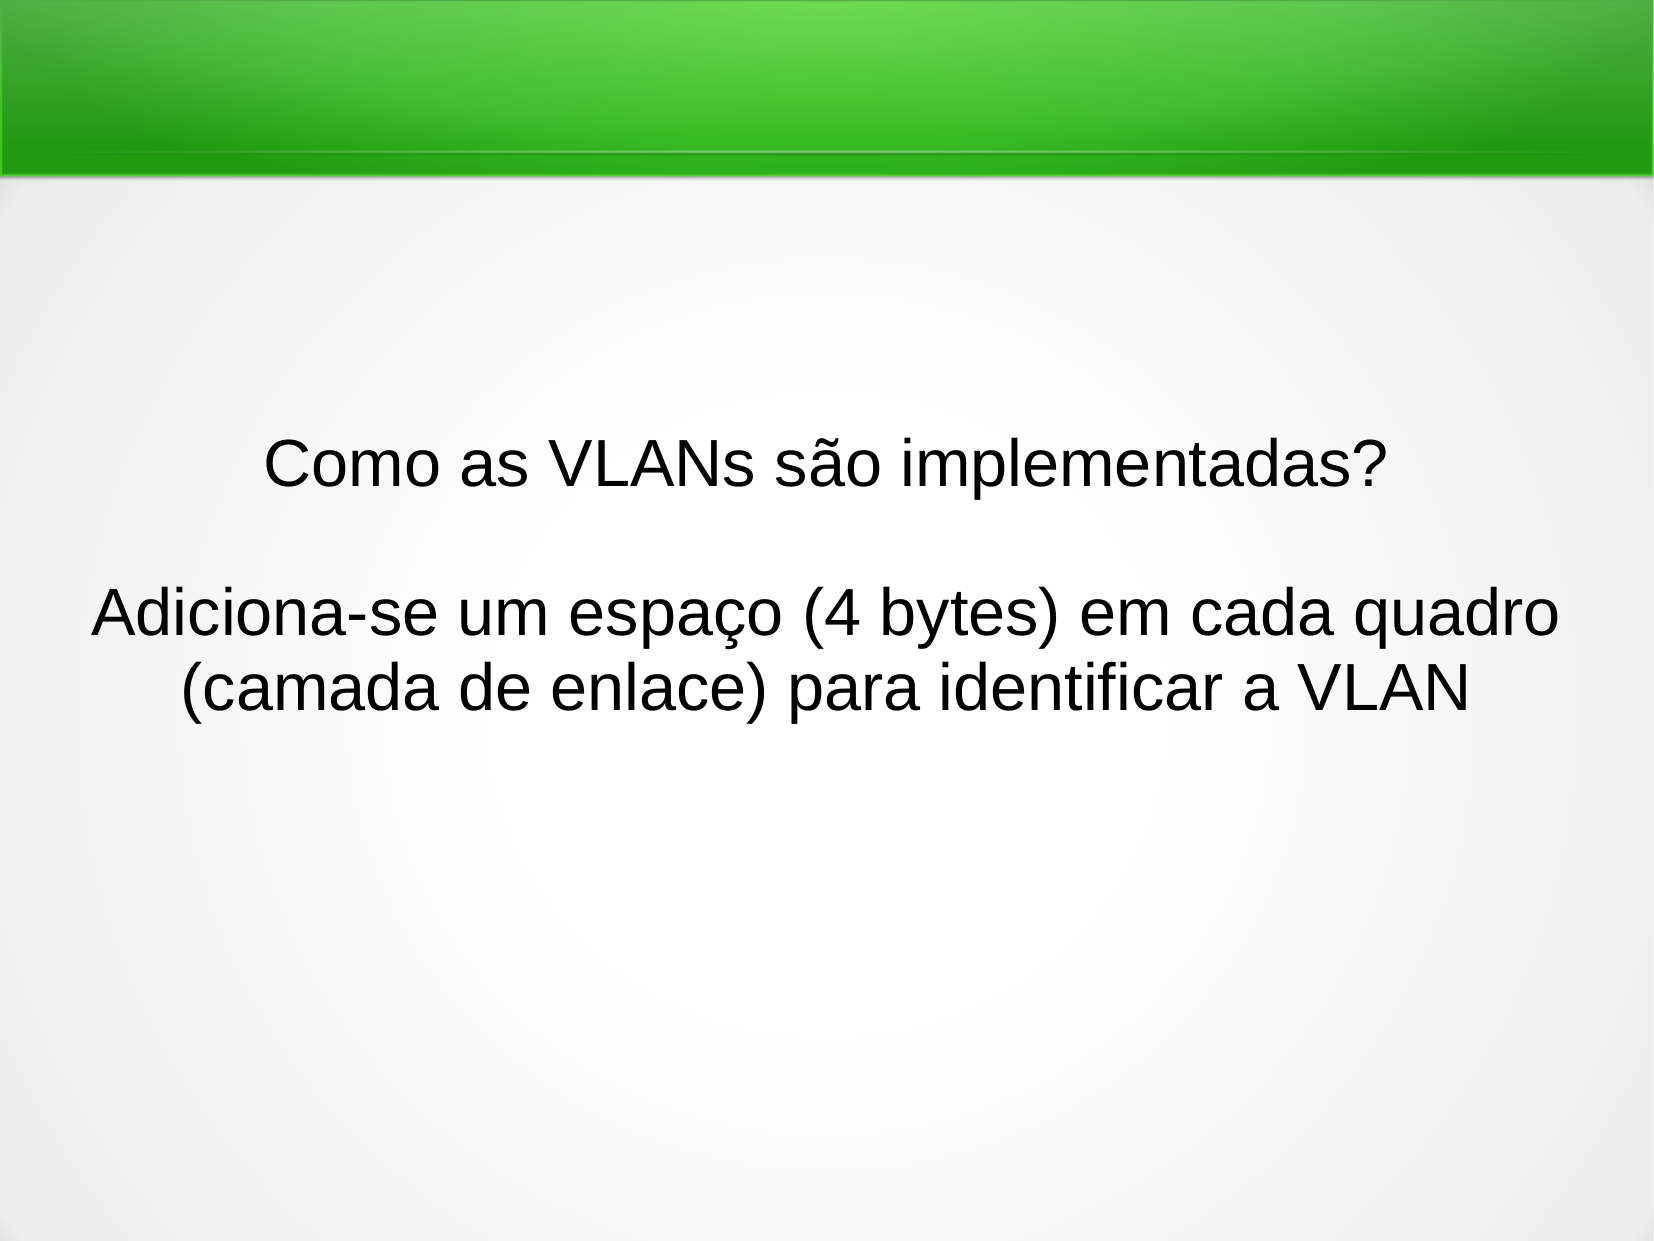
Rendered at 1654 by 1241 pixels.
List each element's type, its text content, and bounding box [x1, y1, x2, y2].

picture [0, 0, 1654, 1241]
subtitle Como as VLANs são implementadas? Adiciona-se um espaço (4 bytes) em cada quadro (camada de enlace) para identificar a VLAN [82, 290, 1571, 1010]
